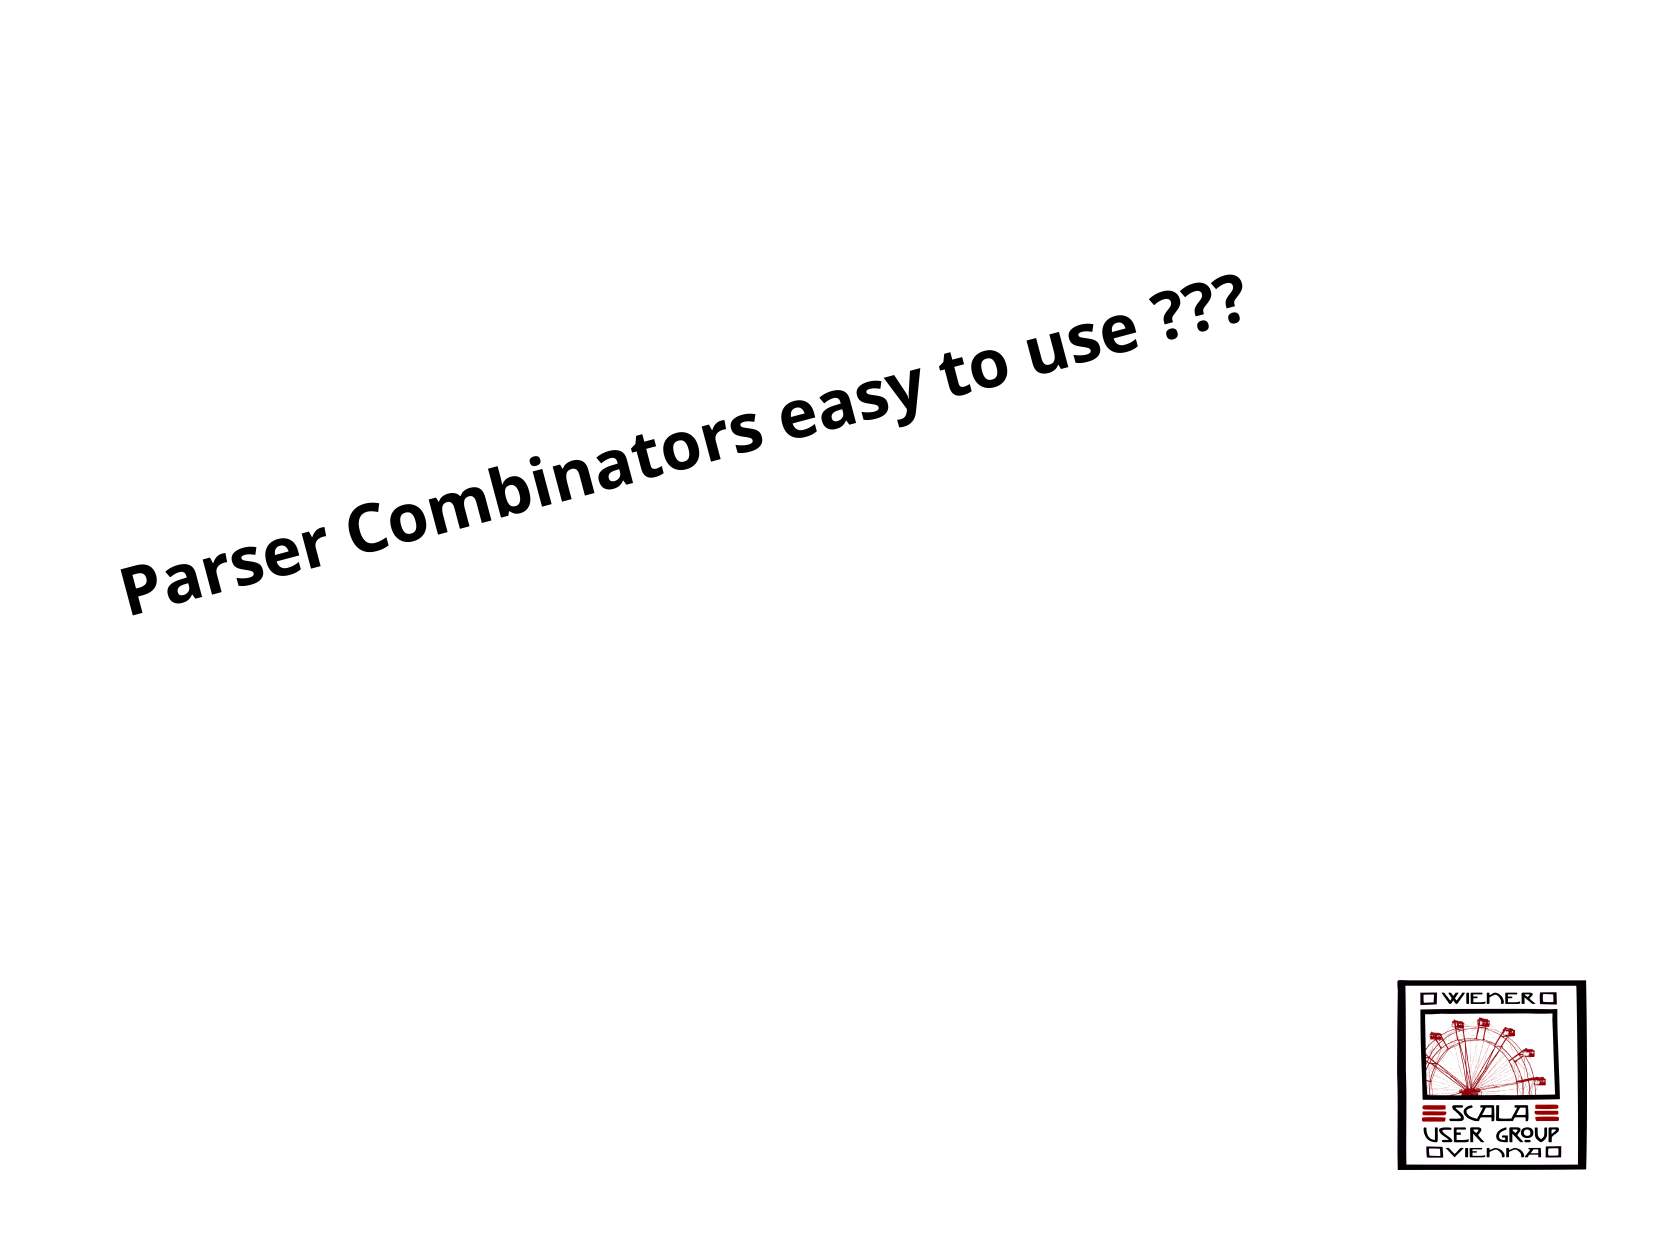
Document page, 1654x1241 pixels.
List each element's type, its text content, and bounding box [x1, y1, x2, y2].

picture [1397, 980, 1587, 1170]
text_box Parser Combinators easy to use ??? [93, 166, 1541, 666]
